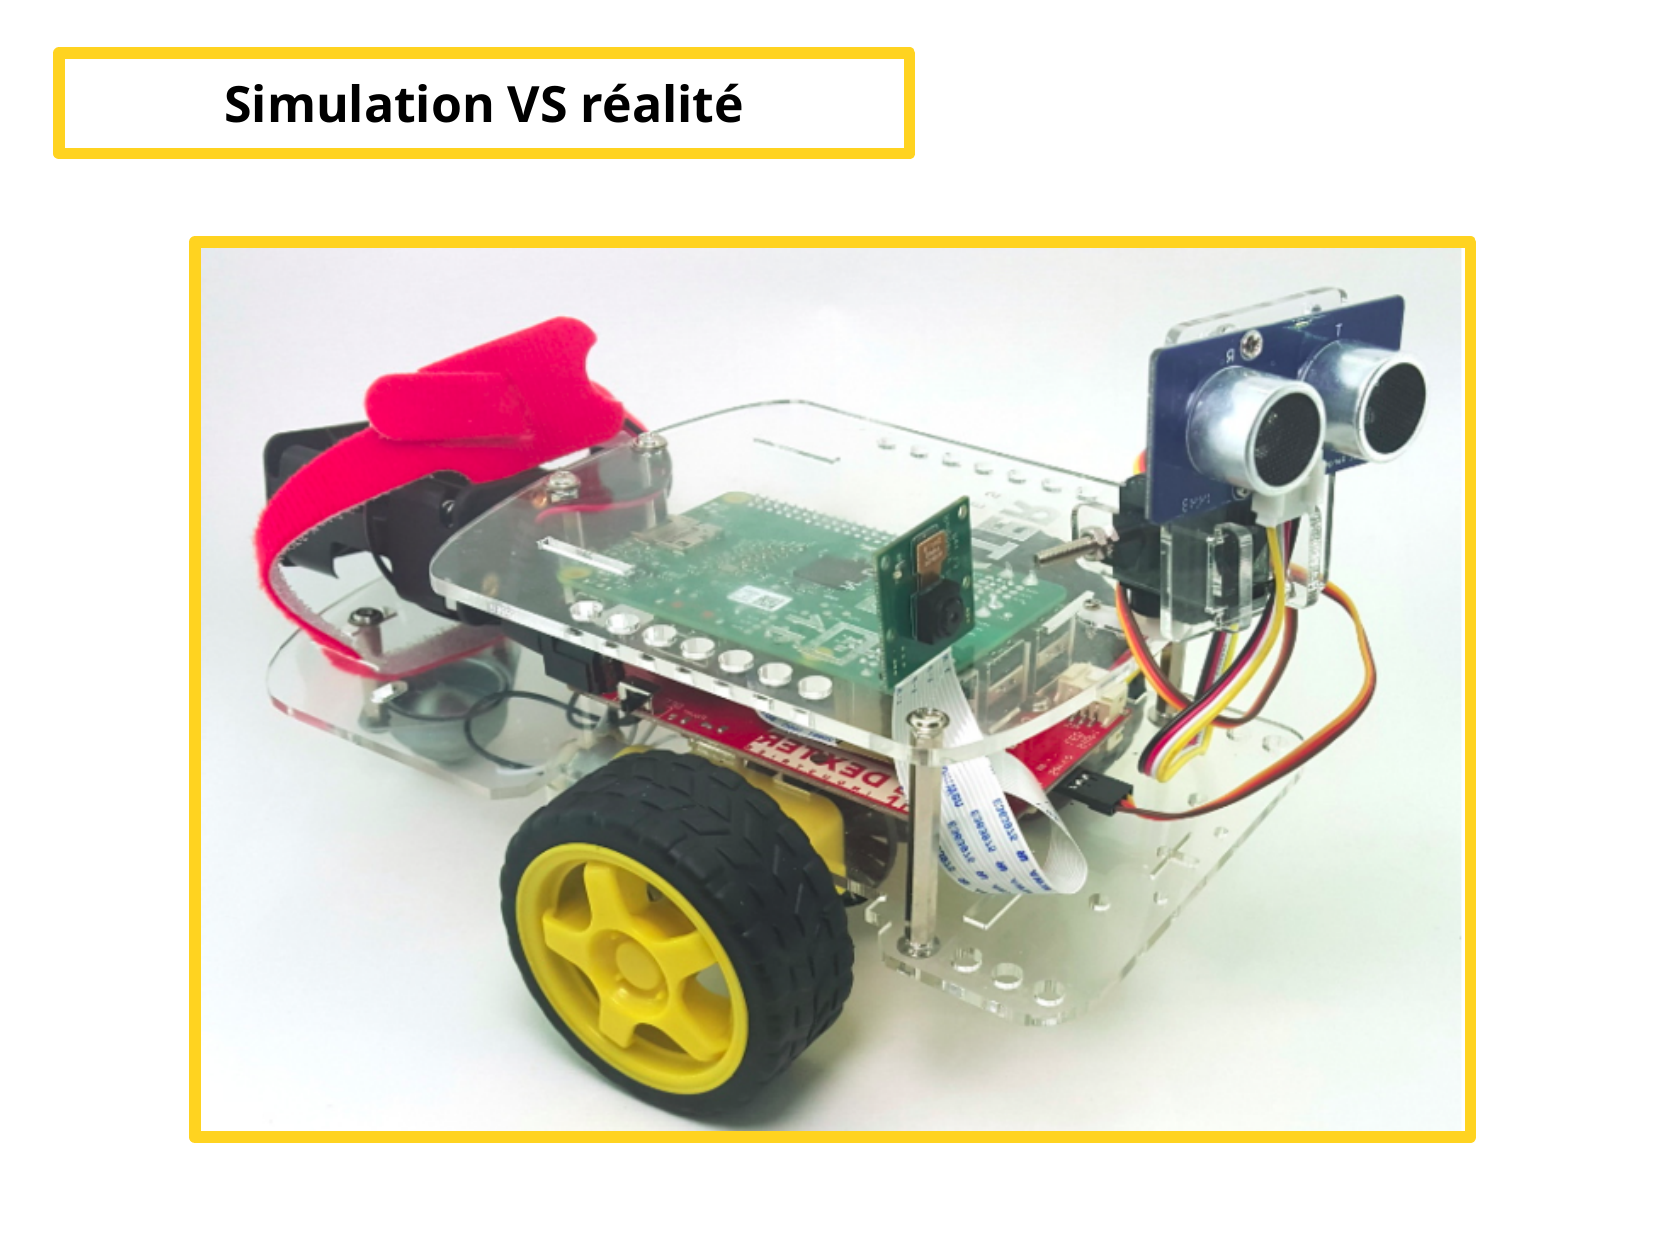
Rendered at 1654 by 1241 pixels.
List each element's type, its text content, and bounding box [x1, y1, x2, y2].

title Simulation VS réalité [59, 53, 910, 154]
picture [200, 248, 1465, 1132]
